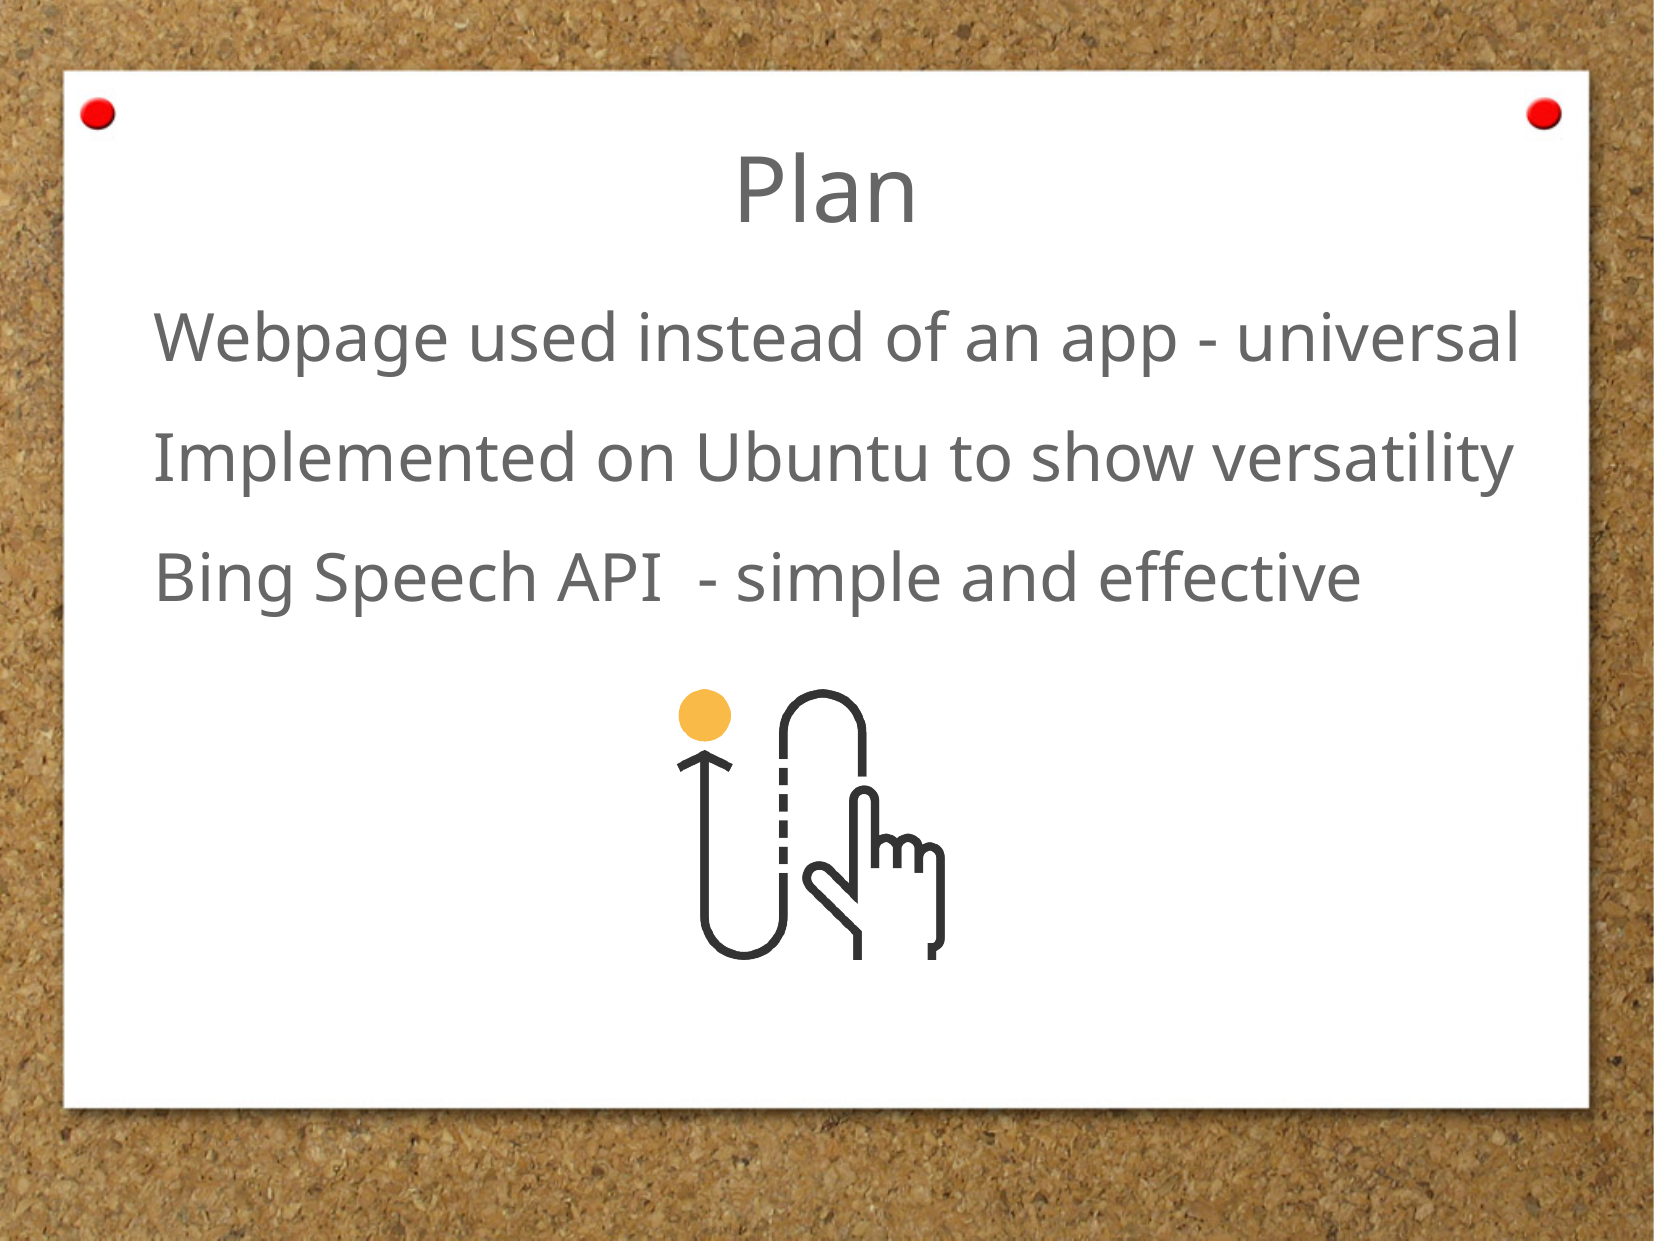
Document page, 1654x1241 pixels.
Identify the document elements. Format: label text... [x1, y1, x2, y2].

list Webpage used instead of an app - universal Implemented on Ubuntu to show versatility Bing Speech API - simple and effective [82, 290, 1571, 1010]
title Plan [82, 83, 1571, 290]
picture [0, 0, 1654, 1241]
